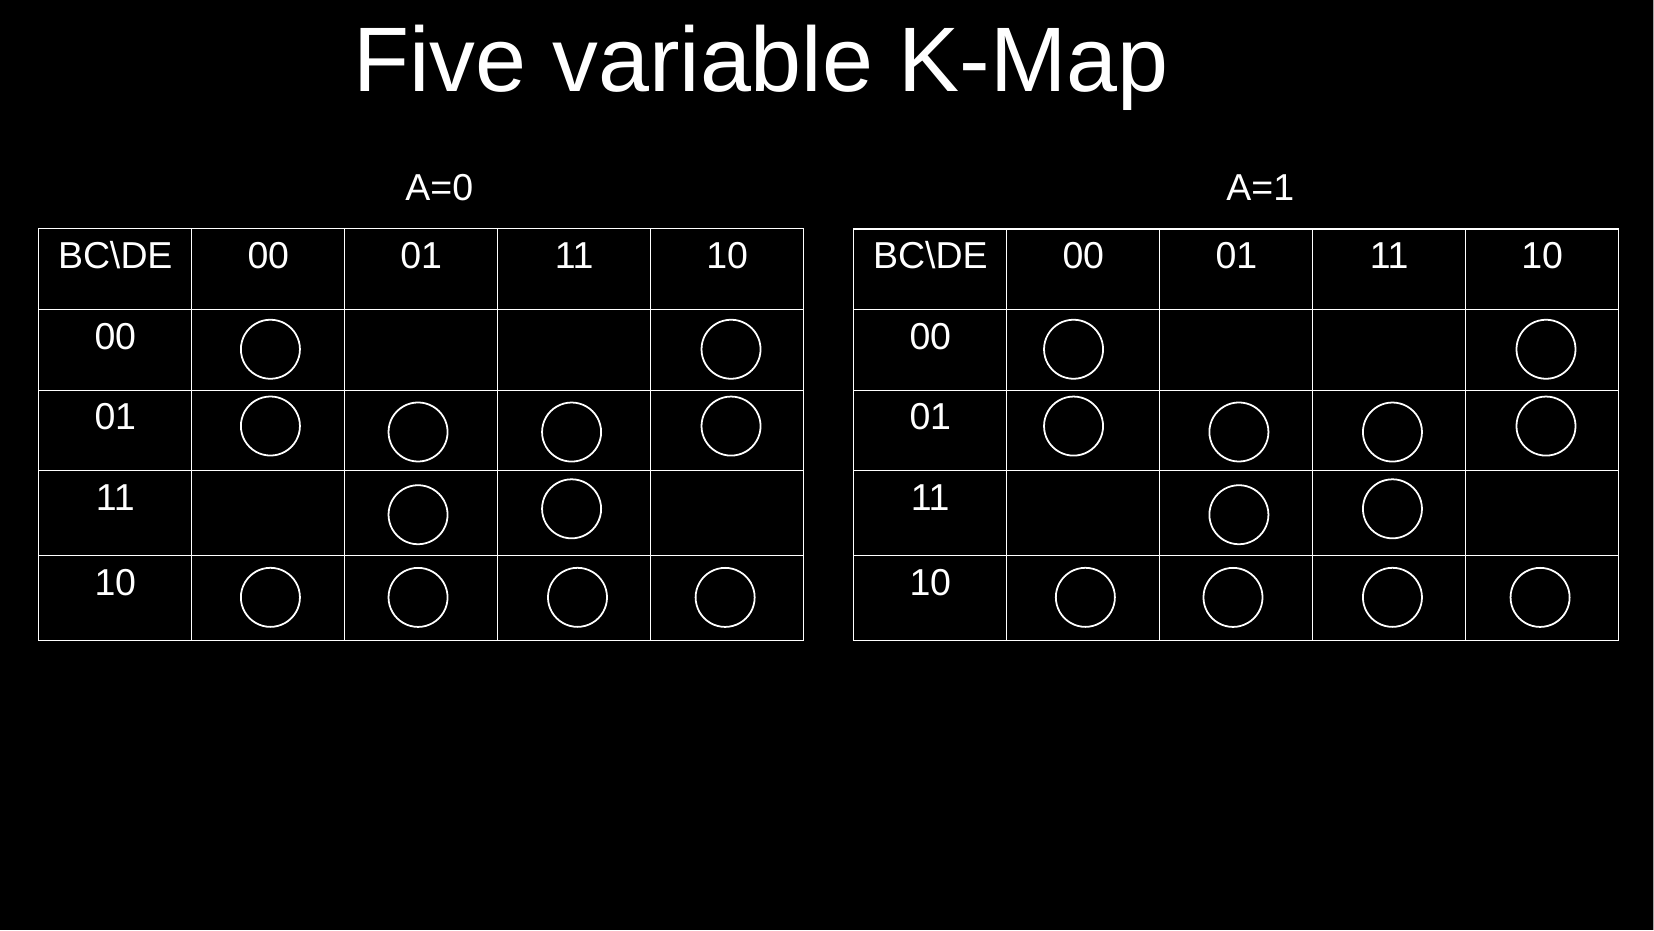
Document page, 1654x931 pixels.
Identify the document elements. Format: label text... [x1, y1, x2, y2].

table_header 10 [651, 229, 803, 309]
text_box [1044, 396, 1104, 456]
table_cell [498, 310, 650, 390]
table_cell 01 [854, 391, 1006, 470]
text_box [1209, 485, 1269, 545]
table_cell [1007, 556, 1159, 640]
table_cell [1466, 556, 1618, 640]
table_cell [1466, 391, 1618, 470]
table_cell [1466, 471, 1618, 555]
table_cell [192, 310, 344, 390]
text_box [1362, 402, 1422, 462]
text_box [547, 567, 608, 627]
table_cell 01 [39, 391, 191, 470]
table_cell 10 [854, 556, 1006, 640]
table_header 01 [345, 229, 497, 309]
text_box [1510, 567, 1570, 627]
title Five variable K-Map [23, 5, 1501, 114]
table_cell [498, 556, 650, 640]
text_box [1516, 319, 1576, 379]
table_cell [1313, 471, 1465, 555]
table_cell [192, 556, 344, 640]
table_cell [345, 556, 497, 640]
text_box [1055, 567, 1115, 627]
table_cell [1466, 310, 1618, 390]
table_cell [345, 471, 497, 555]
table_cell [345, 391, 497, 470]
table_cell [1160, 391, 1312, 470]
text_box [695, 567, 755, 627]
text_box [388, 567, 448, 627]
text_box [701, 319, 761, 379]
text_box [1516, 396, 1576, 456]
table_cell [1160, 471, 1312, 555]
table_cell [1007, 310, 1159, 390]
text_box [542, 402, 602, 462]
table_cell [1313, 556, 1465, 640]
text_box [388, 485, 448, 545]
table_cell [651, 310, 803, 390]
table_cell [345, 310, 497, 390]
text_box [701, 396, 761, 456]
table_cell [192, 391, 344, 470]
table_cell [651, 391, 803, 470]
table_cell [1160, 310, 1312, 390]
table_cell 00 [39, 310, 191, 390]
table_cell [192, 471, 344, 555]
table_header 00 [192, 229, 344, 309]
text_box [1209, 402, 1269, 462]
table_cell [1313, 391, 1465, 470]
table_cell [1313, 310, 1465, 390]
text_box [240, 567, 300, 627]
table_header 11 [498, 229, 650, 309]
table_cell [498, 391, 650, 470]
table_cell 11 [39, 471, 191, 555]
table_header BC\DE [854, 230, 1006, 309]
table_cell 11 [854, 471, 1006, 555]
table_cell [651, 471, 803, 555]
table_header 10 [1466, 230, 1618, 309]
table_header 01 [1160, 230, 1312, 309]
text_box [388, 402, 448, 462]
table_header 11 [1313, 230, 1465, 309]
table_cell [498, 471, 650, 555]
text_box [1362, 479, 1422, 539]
table_header 00 [1007, 230, 1159, 309]
text_box [240, 319, 300, 379]
text_box [1362, 567, 1422, 627]
table_cell 00 [854, 310, 1006, 390]
table_header BC\DE [39, 229, 191, 309]
table_cell [1007, 391, 1159, 470]
table_cell 10 [39, 556, 191, 640]
table_cell [1160, 556, 1312, 640]
table_cell [651, 556, 803, 640]
text_box A=0 [390, 158, 489, 216]
text_box A=1 [1211, 158, 1309, 216]
table_cell [1007, 471, 1159, 555]
text_box [542, 479, 602, 539]
text_box [240, 396, 300, 456]
text_box [1044, 319, 1104, 379]
text_box [1203, 567, 1263, 627]
